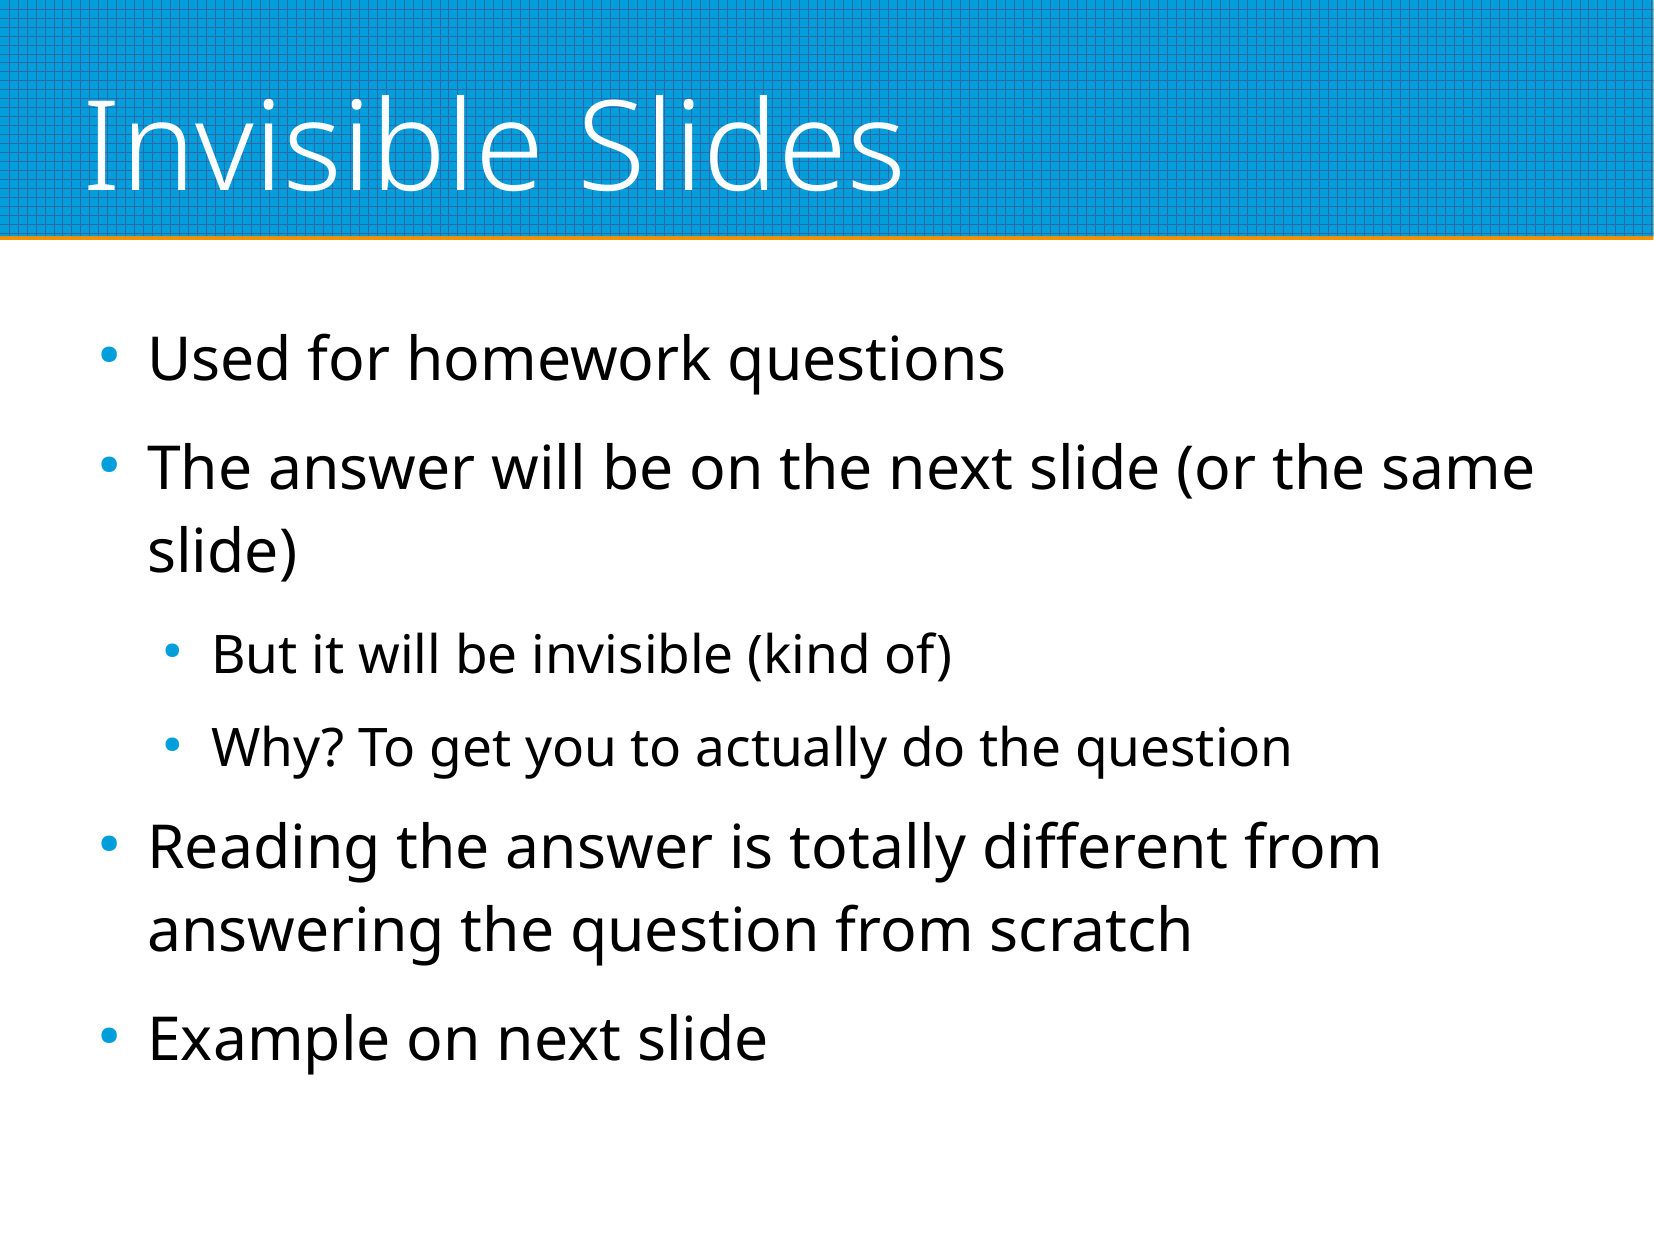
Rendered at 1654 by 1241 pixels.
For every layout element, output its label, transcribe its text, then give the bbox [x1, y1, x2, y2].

title Invisible Slides [82, 19, 1571, 227]
list Used for homework questions The answer will be on the next slide (or the same slide) But it will be invisible (kind of) Why? To get you to actually do the question Reading the answer is totally different from answering the question from scratch Example on next slide [82, 314, 1563, 1081]
